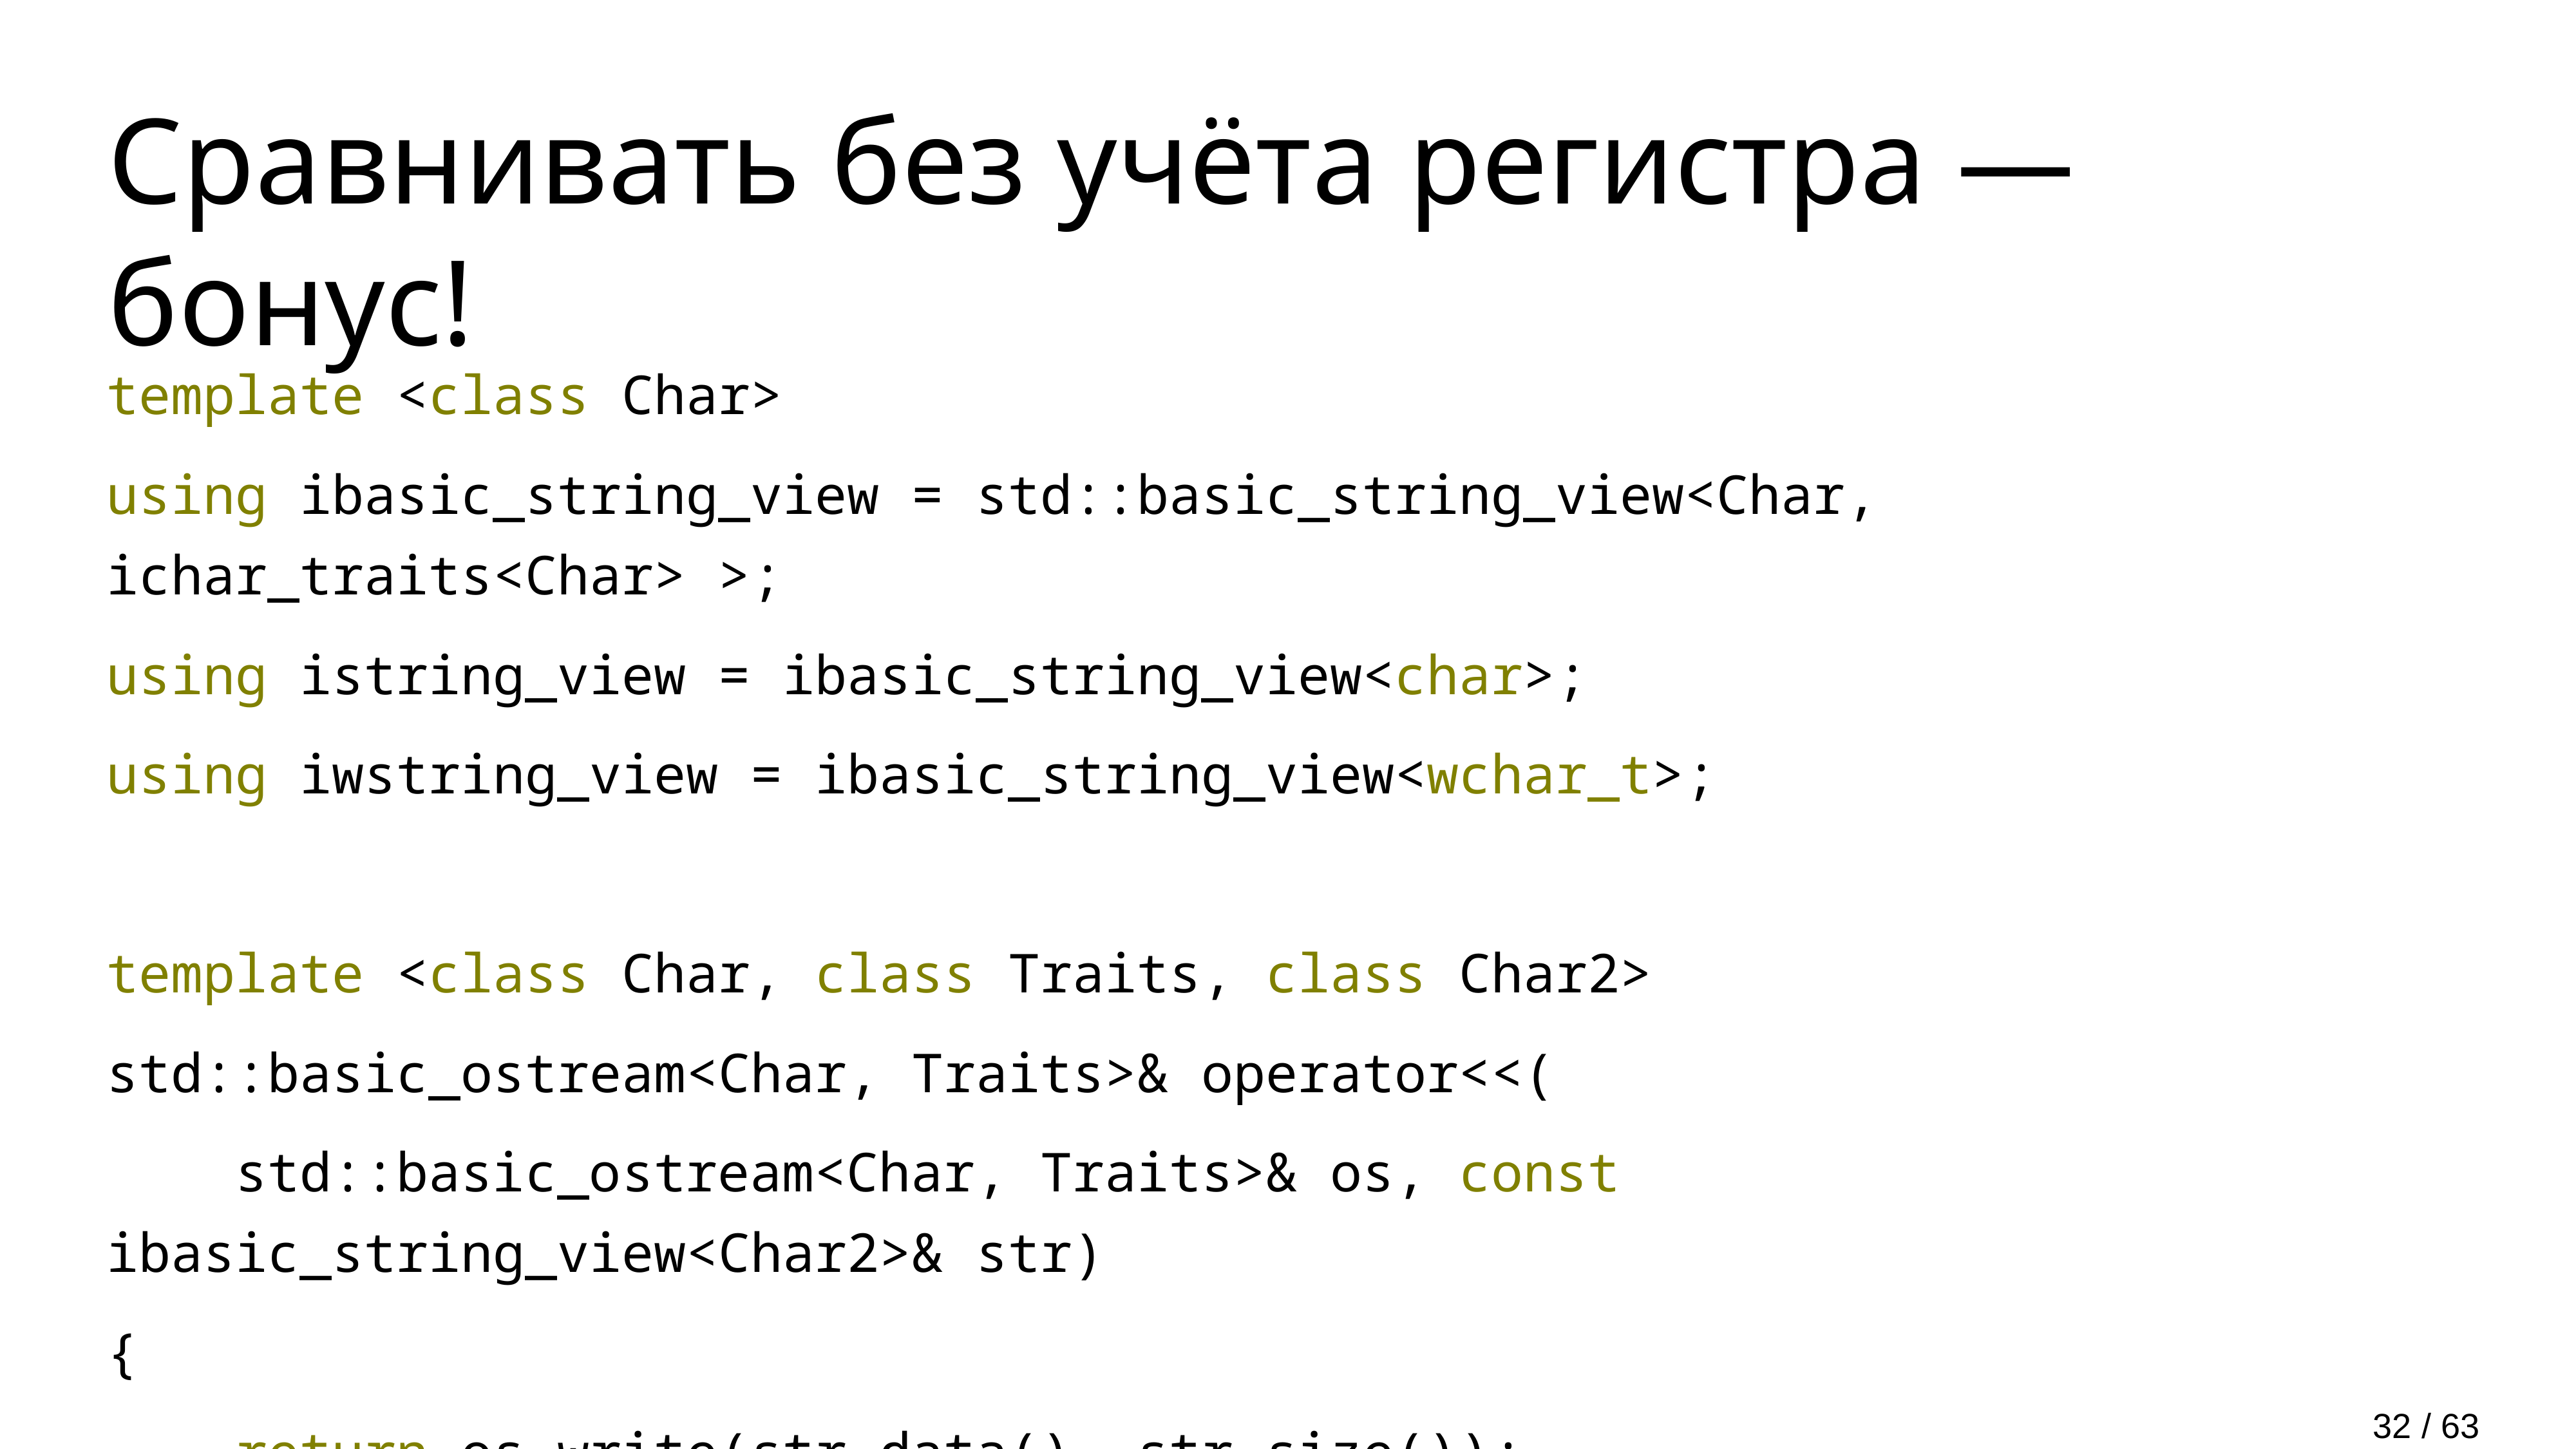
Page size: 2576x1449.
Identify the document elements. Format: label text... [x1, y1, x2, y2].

list template <class Char> using ibasic_string_view = std::basic_string_view<Char, ichar_traits<Char> >; using istring_view = ibasic_string_view<char>; using iwstring_view = ibasic_string_view<wchar_t>; template <class Char, class Traits, class Char2> std::basic_ostream<Char, Traits>& operator<<( std::basic_ostream<Char, Traits>& os, const ibasic_string_view<Char2>& str) { return os.write(str.data(), str.size()); } [0, 295, 2576, 1449]
text_box <number> / 63 [2363, 1402, 2576, 1449]
title Сравнивать без учёта регистра — бонус! [108, 80, 2468, 242]
